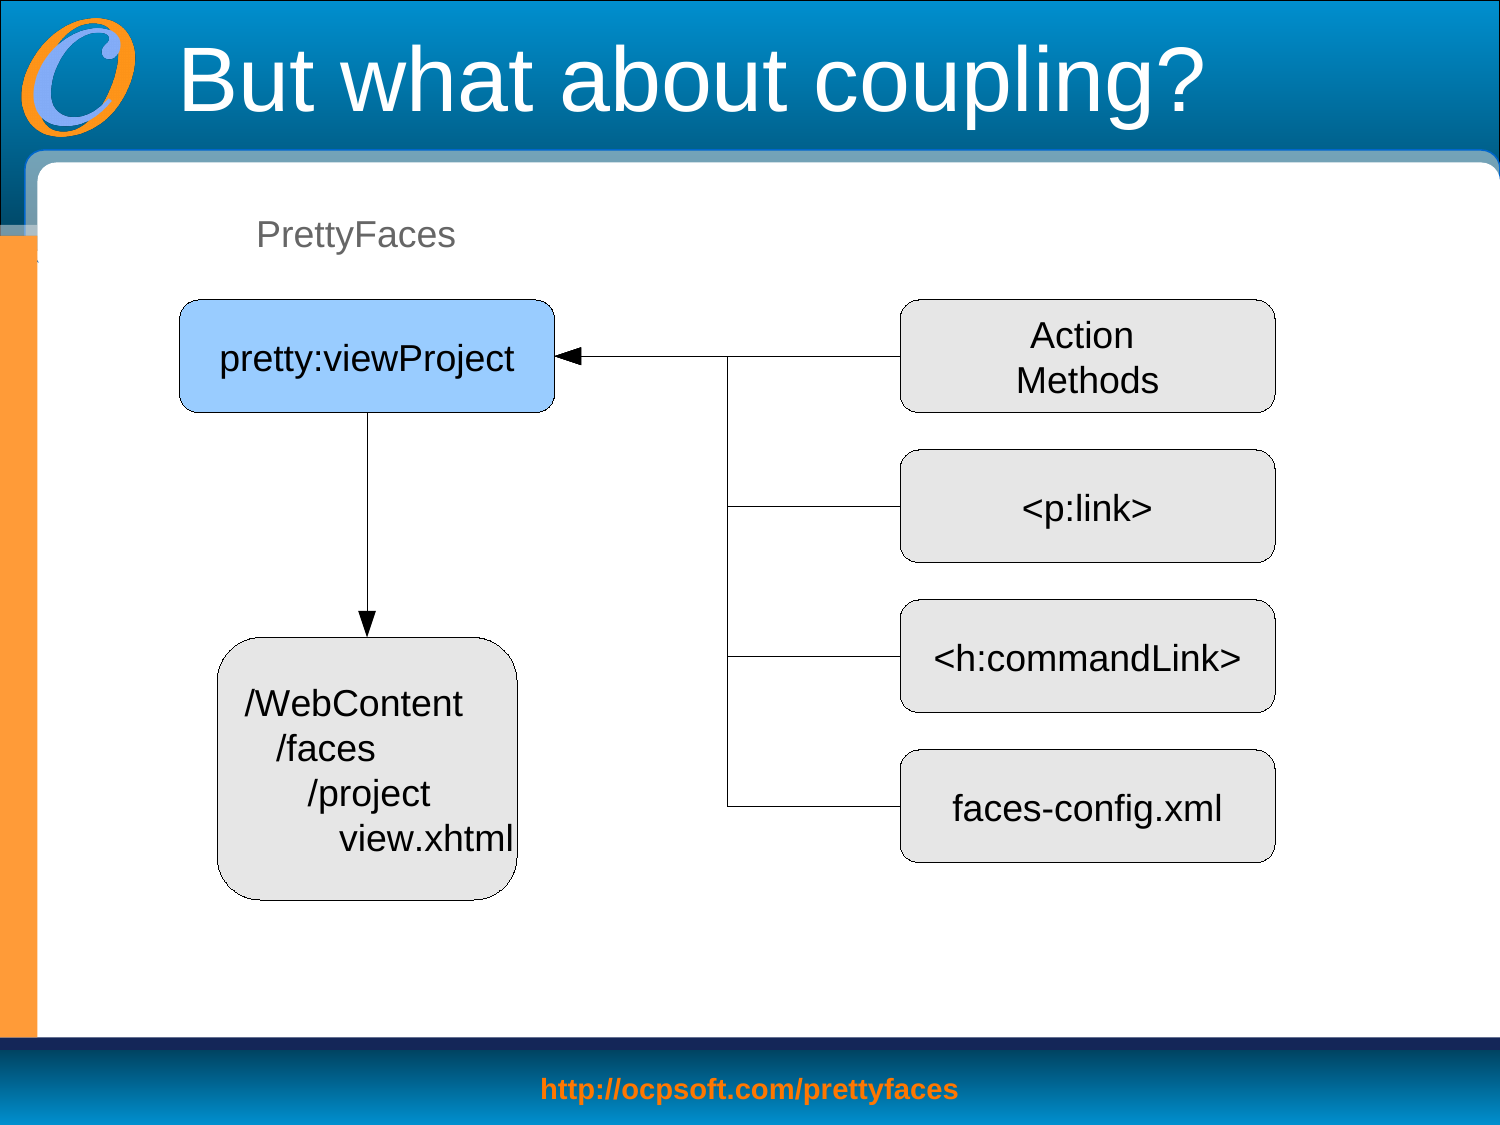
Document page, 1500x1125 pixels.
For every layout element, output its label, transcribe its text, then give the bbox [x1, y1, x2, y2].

text_box /WebContent /faces /project view.xhtml [217, 637, 518, 901]
text_box Action Methods [900, 299, 1276, 413]
text_box pretty:viewProject [179, 299, 555, 413]
picture [22, 19, 135, 136]
text_box PrettyFaces [150, 202, 563, 263]
text_box faces-config.xml [900, 749, 1276, 863]
title But what about coupling? [162, 4, 1463, 146]
text_box <h:commandLink> [900, 599, 1276, 713]
text_box <p:link> [900, 449, 1276, 563]
